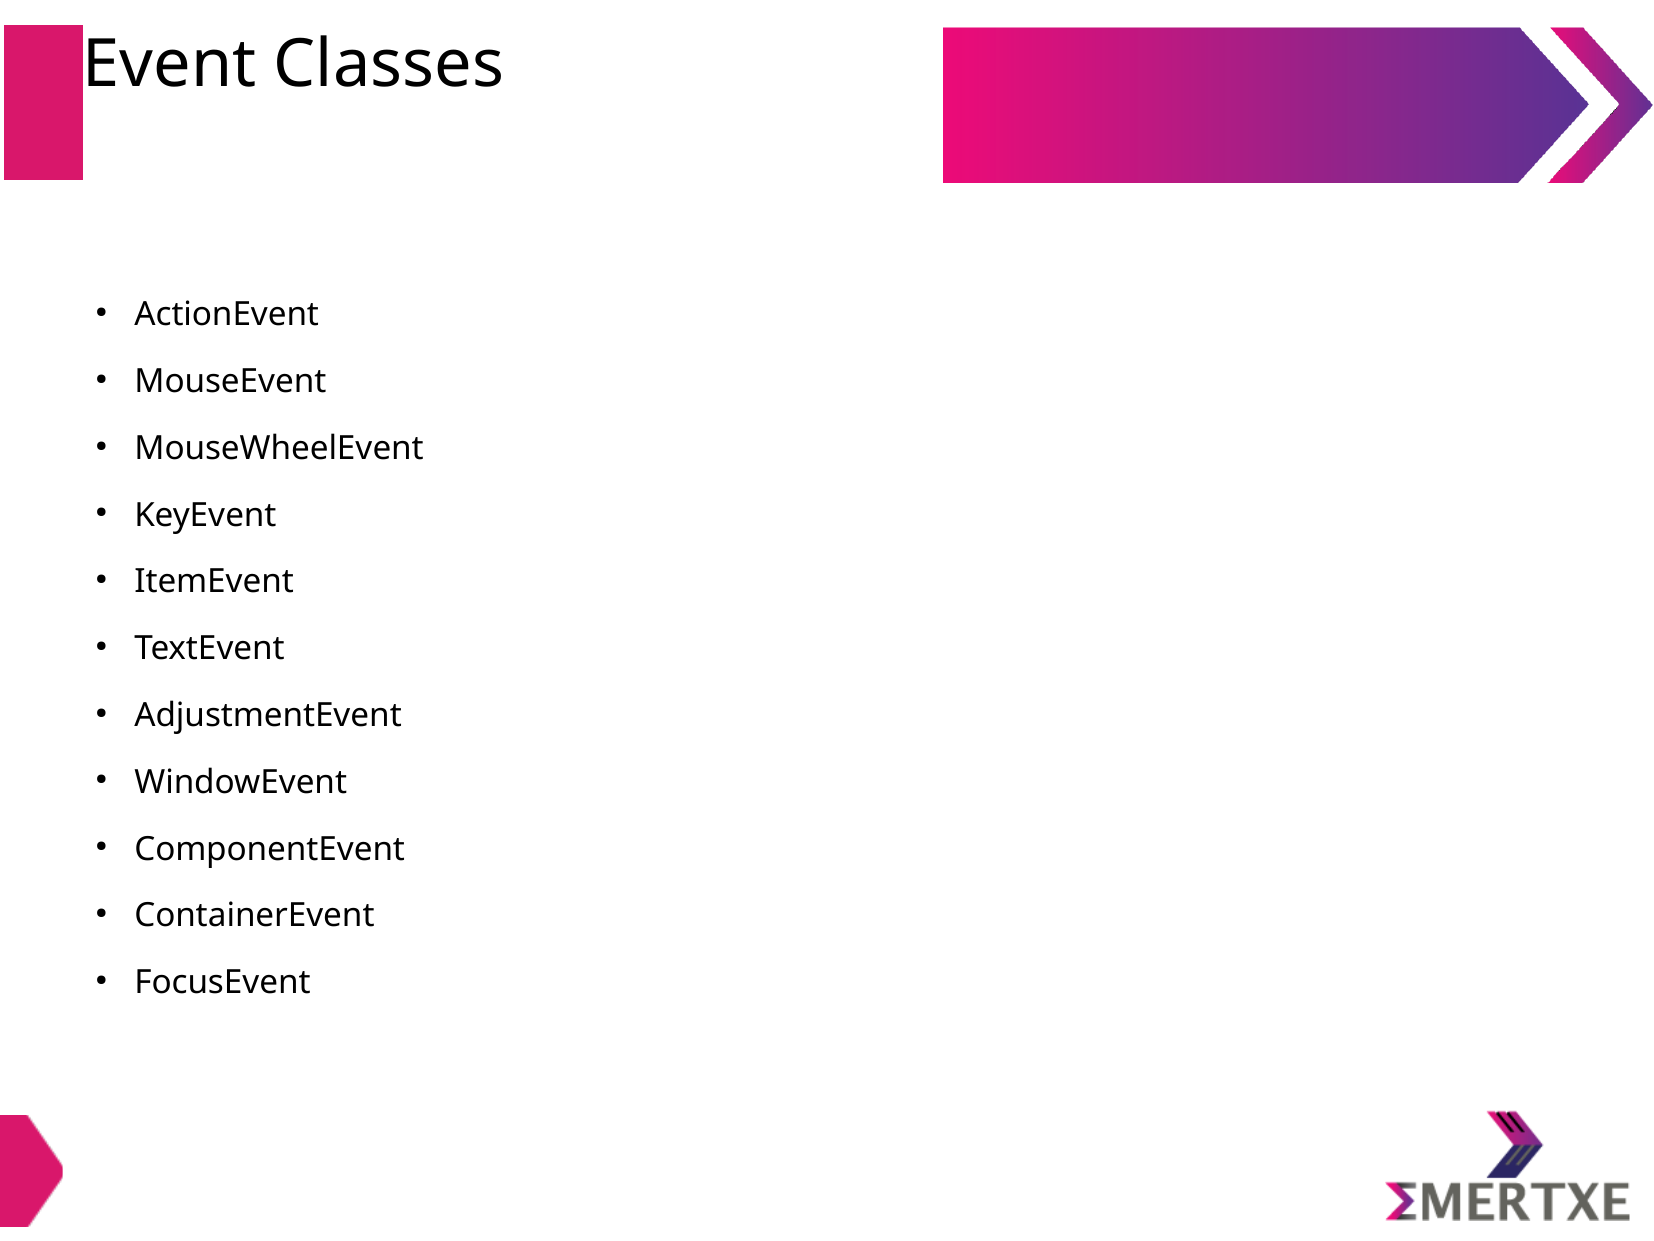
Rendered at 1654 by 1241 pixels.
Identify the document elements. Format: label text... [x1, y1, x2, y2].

title Event Classes [82, 2, 1571, 210]
picture [1385, 1107, 1631, 1221]
list ActionEvent MouseEvent MouseWheelEvent KeyEvent ItemEvent TextEvent AdjustmentEvent WindowEvent ComponentEvent ContainerEvent FocusEvent [82, 290, 1571, 1010]
picture [1571, 27, 1653, 183]
